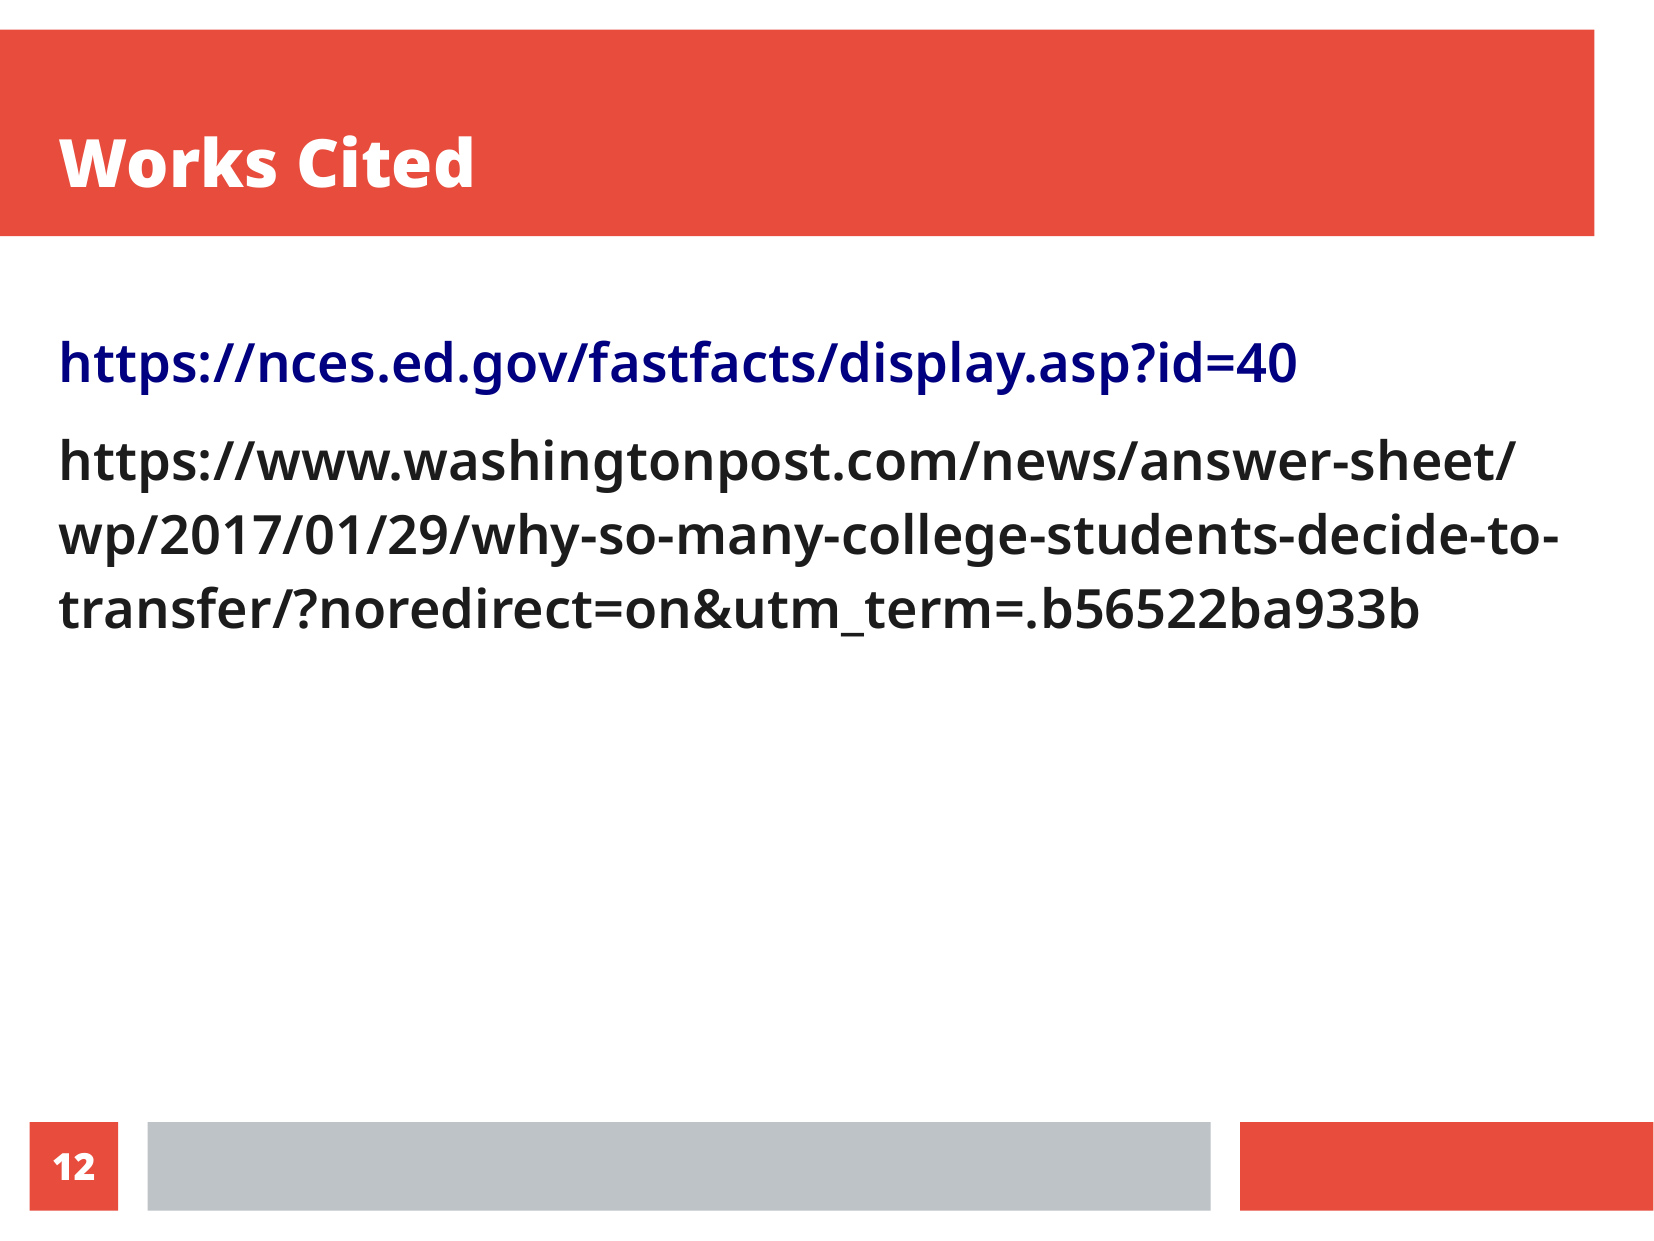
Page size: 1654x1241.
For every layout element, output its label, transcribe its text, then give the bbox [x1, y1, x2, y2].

title Works Cited [59, 59, 1595, 207]
list https://nces.ed.gov/fastfacts/display.asp?id=40 https://www.washingtonpost.com/news/answer-sheet/wp/2017/01/29/why-so-many-college-students-decide-to-transfer/?noredirect=on&utm_term=.b56522ba933b [59, 324, 1565, 1093]
